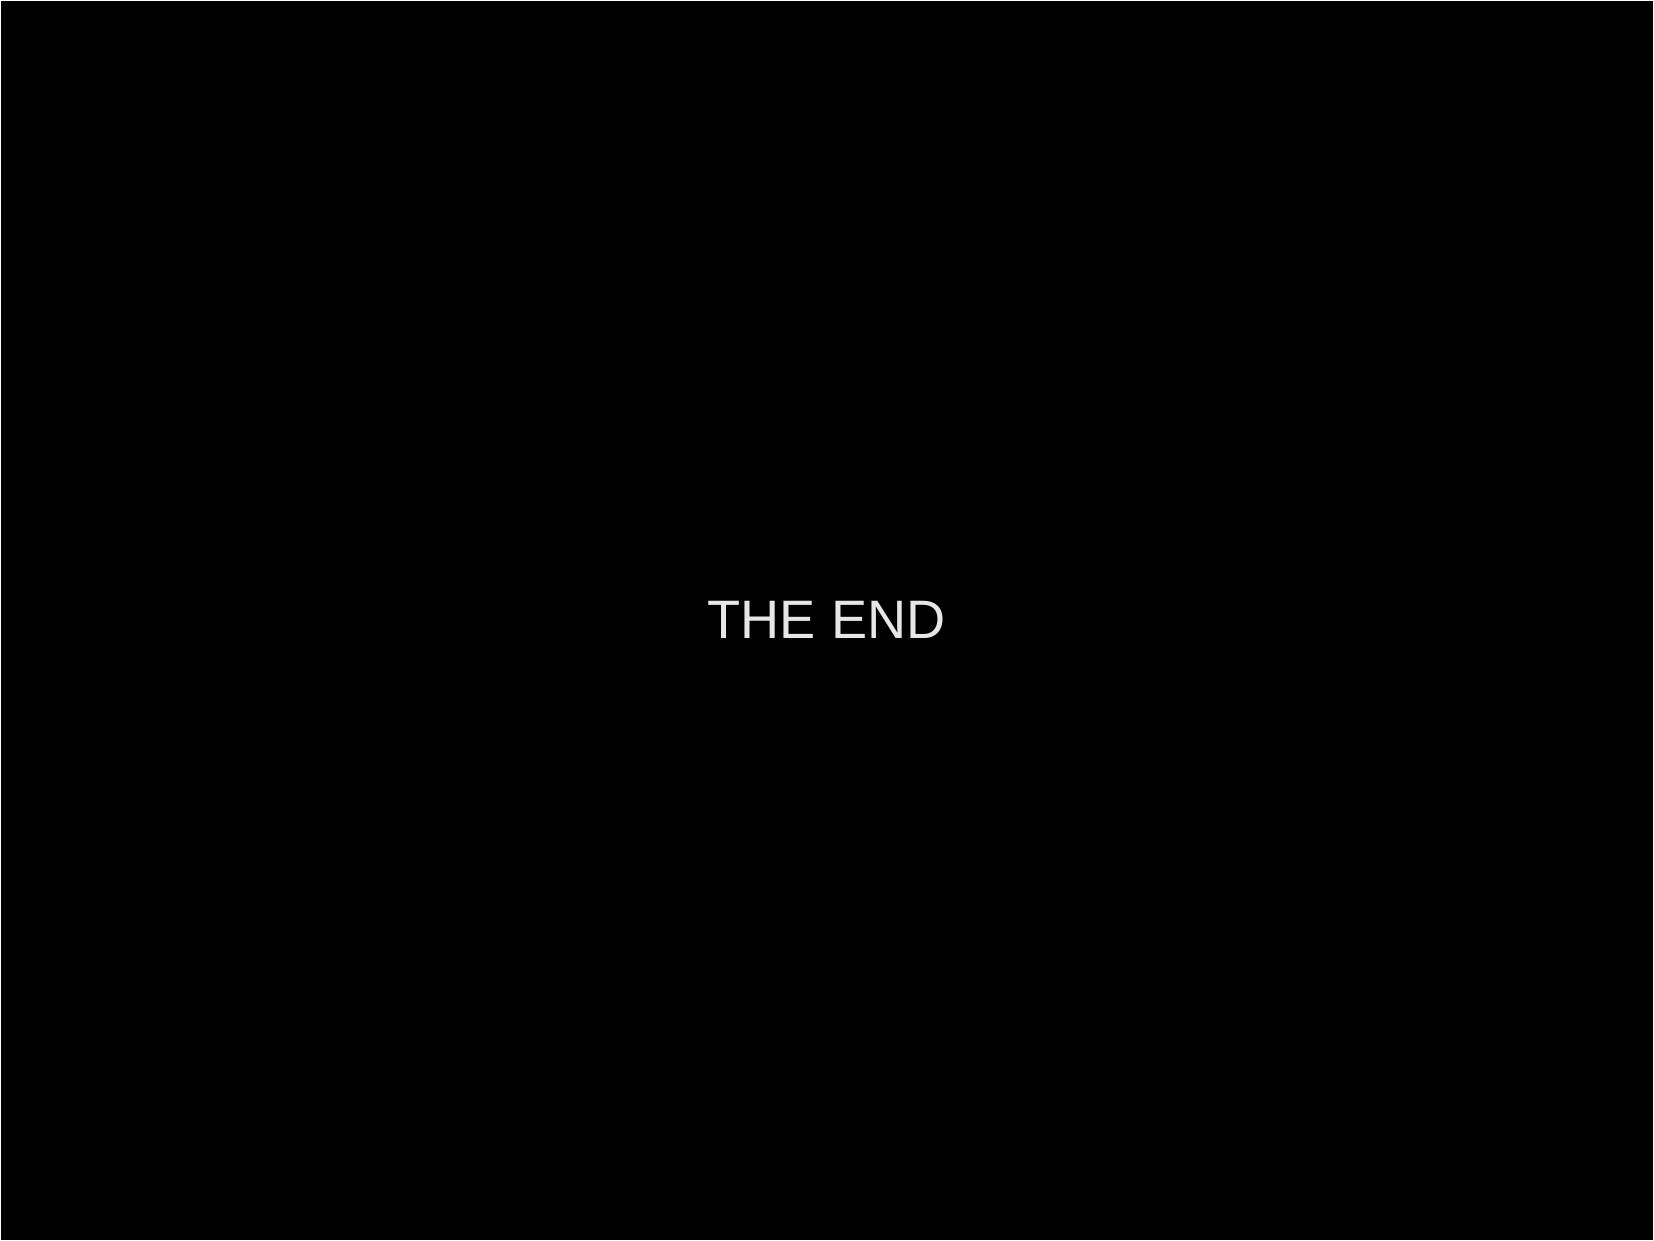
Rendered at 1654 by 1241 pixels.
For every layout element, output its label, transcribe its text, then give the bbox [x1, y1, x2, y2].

text_box THE END [0, 0, 1654, 1241]
